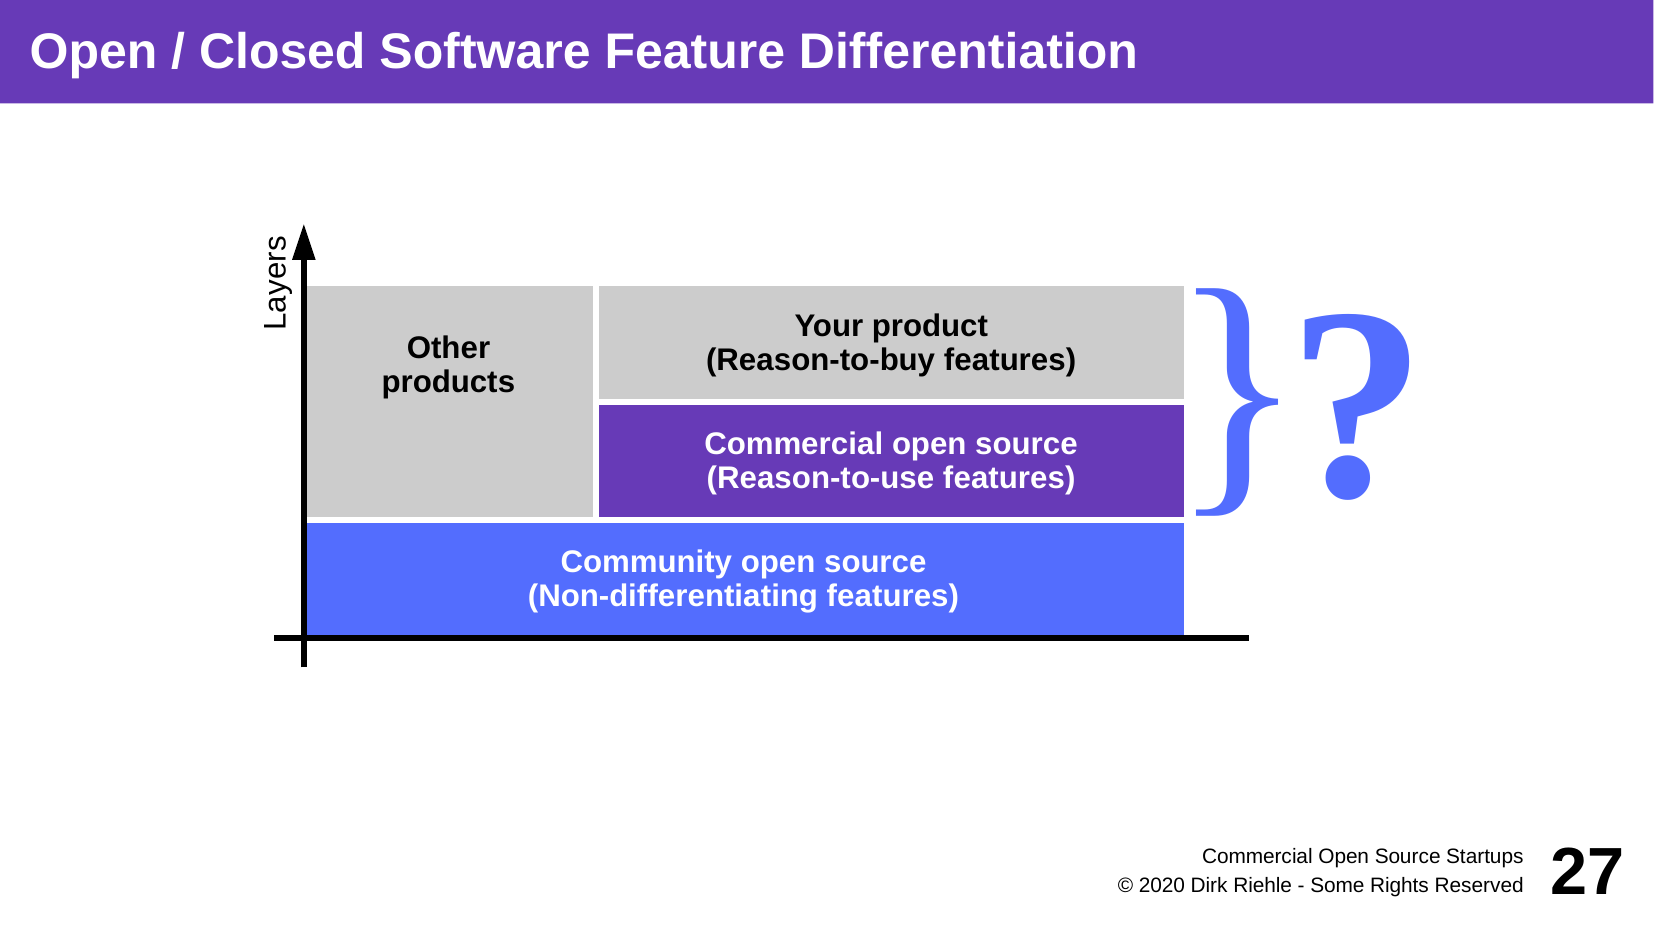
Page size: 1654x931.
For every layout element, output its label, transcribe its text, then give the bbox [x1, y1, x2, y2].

text_box ? [1277, 239, 1439, 568]
text_box Commercial open source (Reason-to-use features) [596, 402, 1086, 520]
title Open / Closed Software Feature Differentiation [0, 0, 1654, 104]
text_box Layers [215, 224, 304, 756]
text_box } [1086, 150, 1388, 624]
text_box Other products [307, 283, 596, 520]
text_box Your product (Reason-to-buy features) [596, 283, 1086, 402]
text_box Community open source (Non-differentiating features) [307, 520, 1187, 635]
